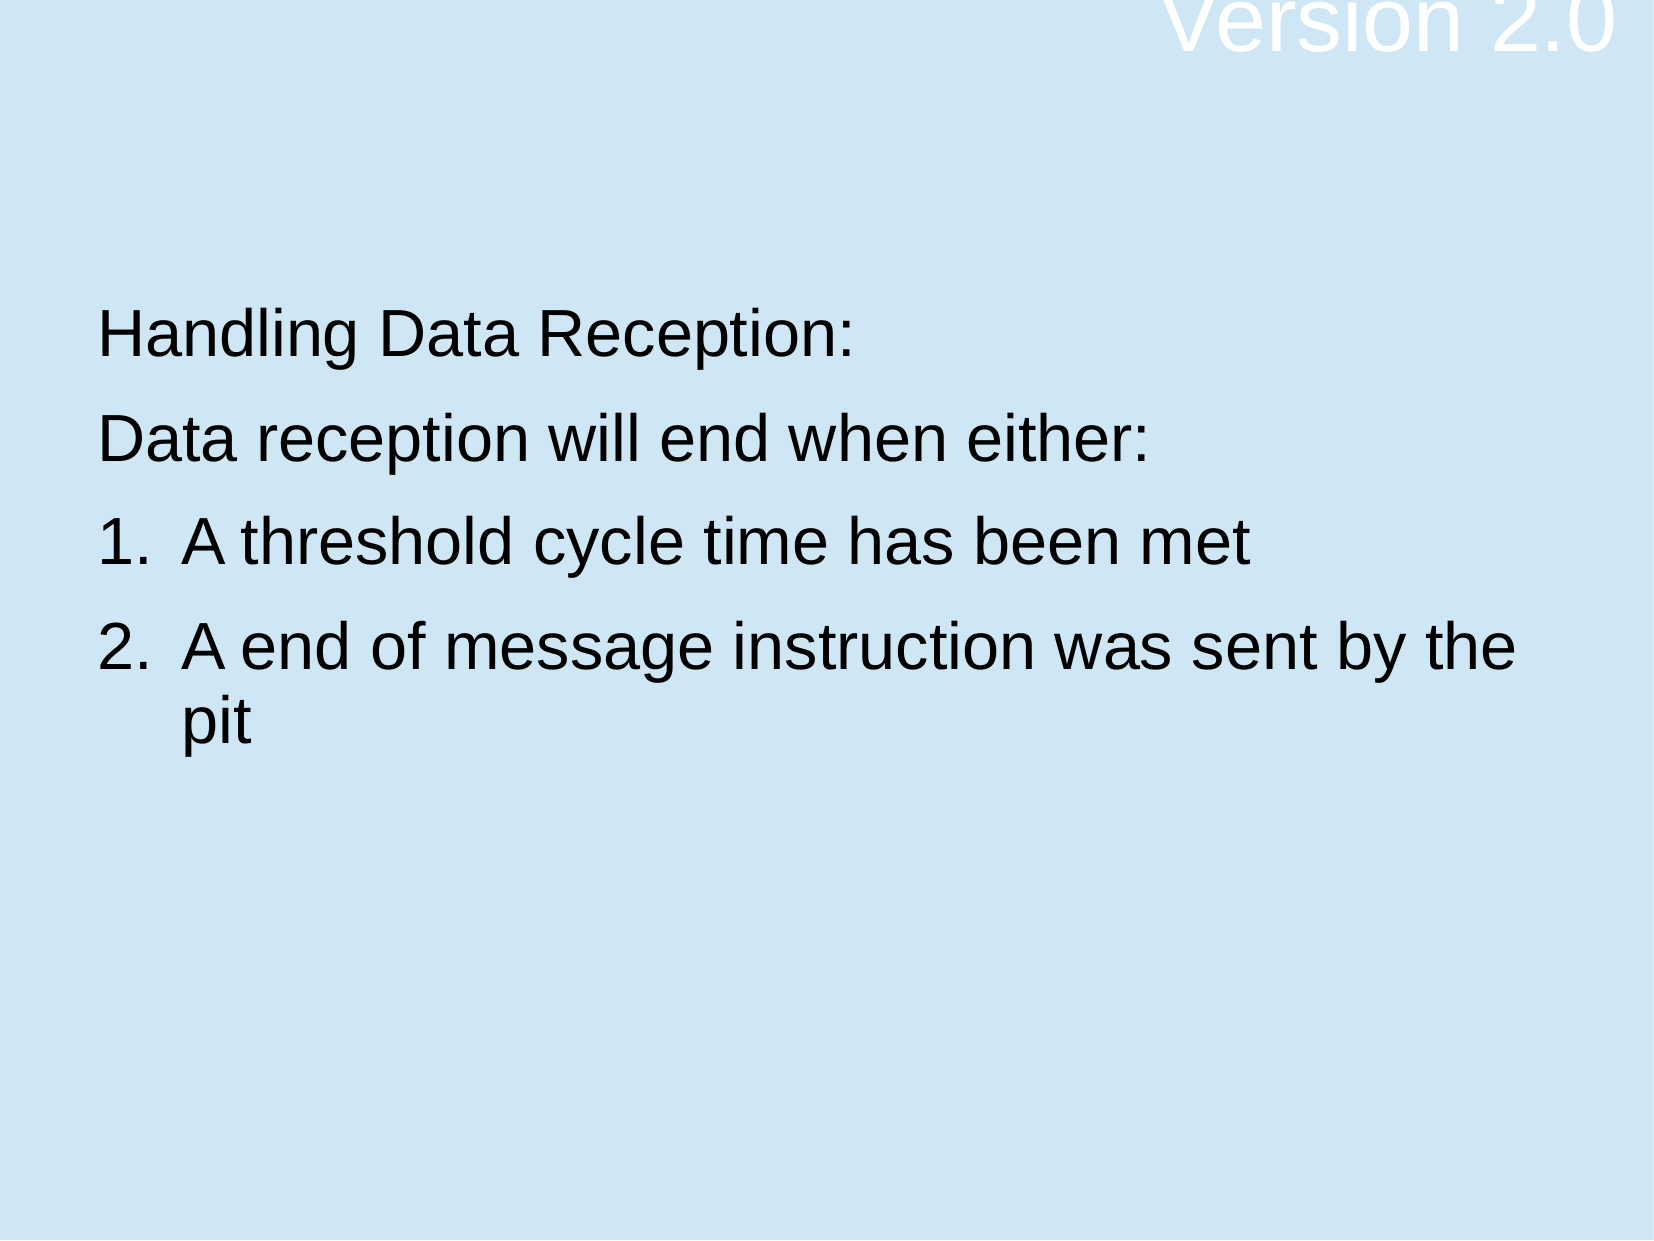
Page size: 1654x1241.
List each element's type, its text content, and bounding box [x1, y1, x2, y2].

title Version 2.0 [151, 0, 1633, 183]
list Handling Data Reception: Data reception will end when either: A threshold cycle time has been met A end of message instruction was sent by the pit [82, 290, 1571, 1109]
